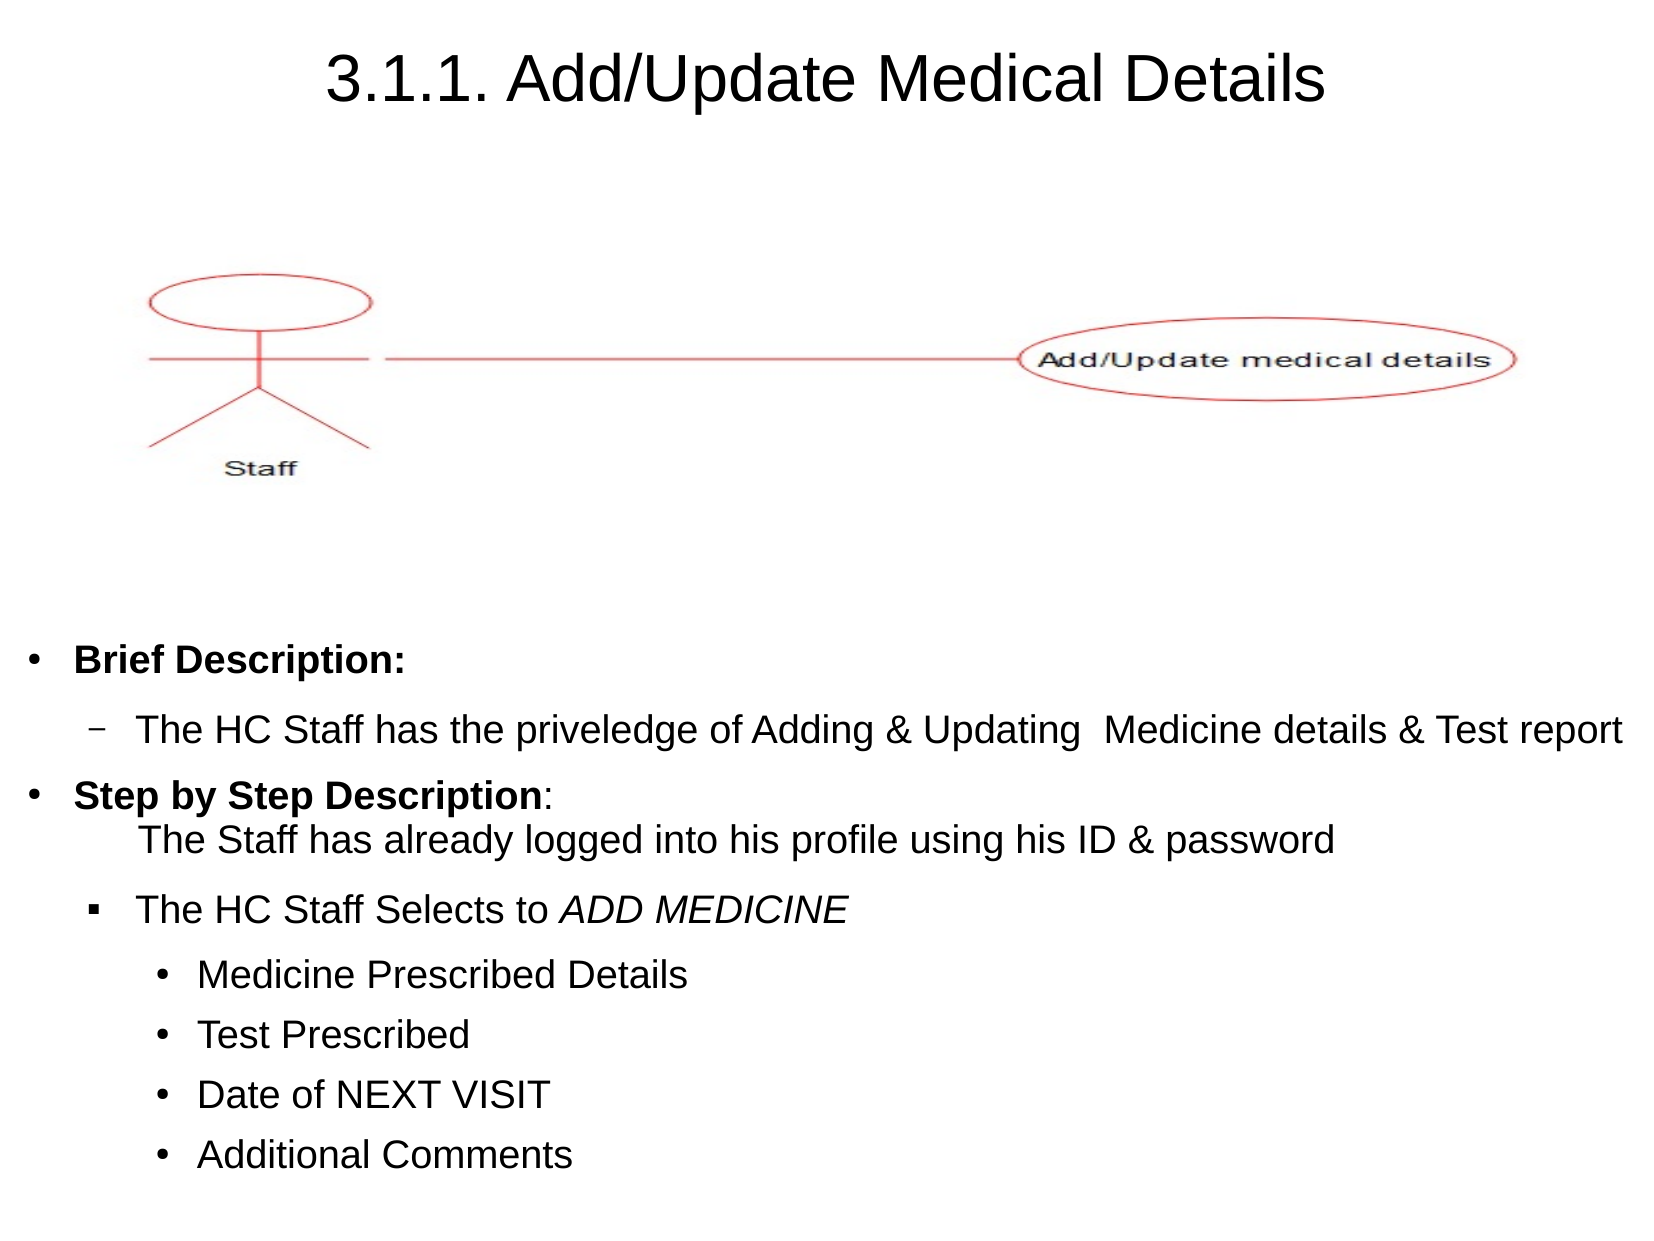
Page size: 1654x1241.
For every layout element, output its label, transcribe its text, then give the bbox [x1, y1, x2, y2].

title 3.1.1. Add/Update Medical Details [82, 40, 1571, 116]
picture [0, 129, 1654, 638]
list Brief Description: The HC Staff has the priveledge of Adding & Updating Medicine details & Test report Step by Step Description: The Staff has already logged into his profile using his ID & password The HC Staff Selects to ADD MEDICINE Medicine Prescribed Details Test Prescribed Date of NEXT VISIT Additional Comments [11, 638, 1654, 1217]
